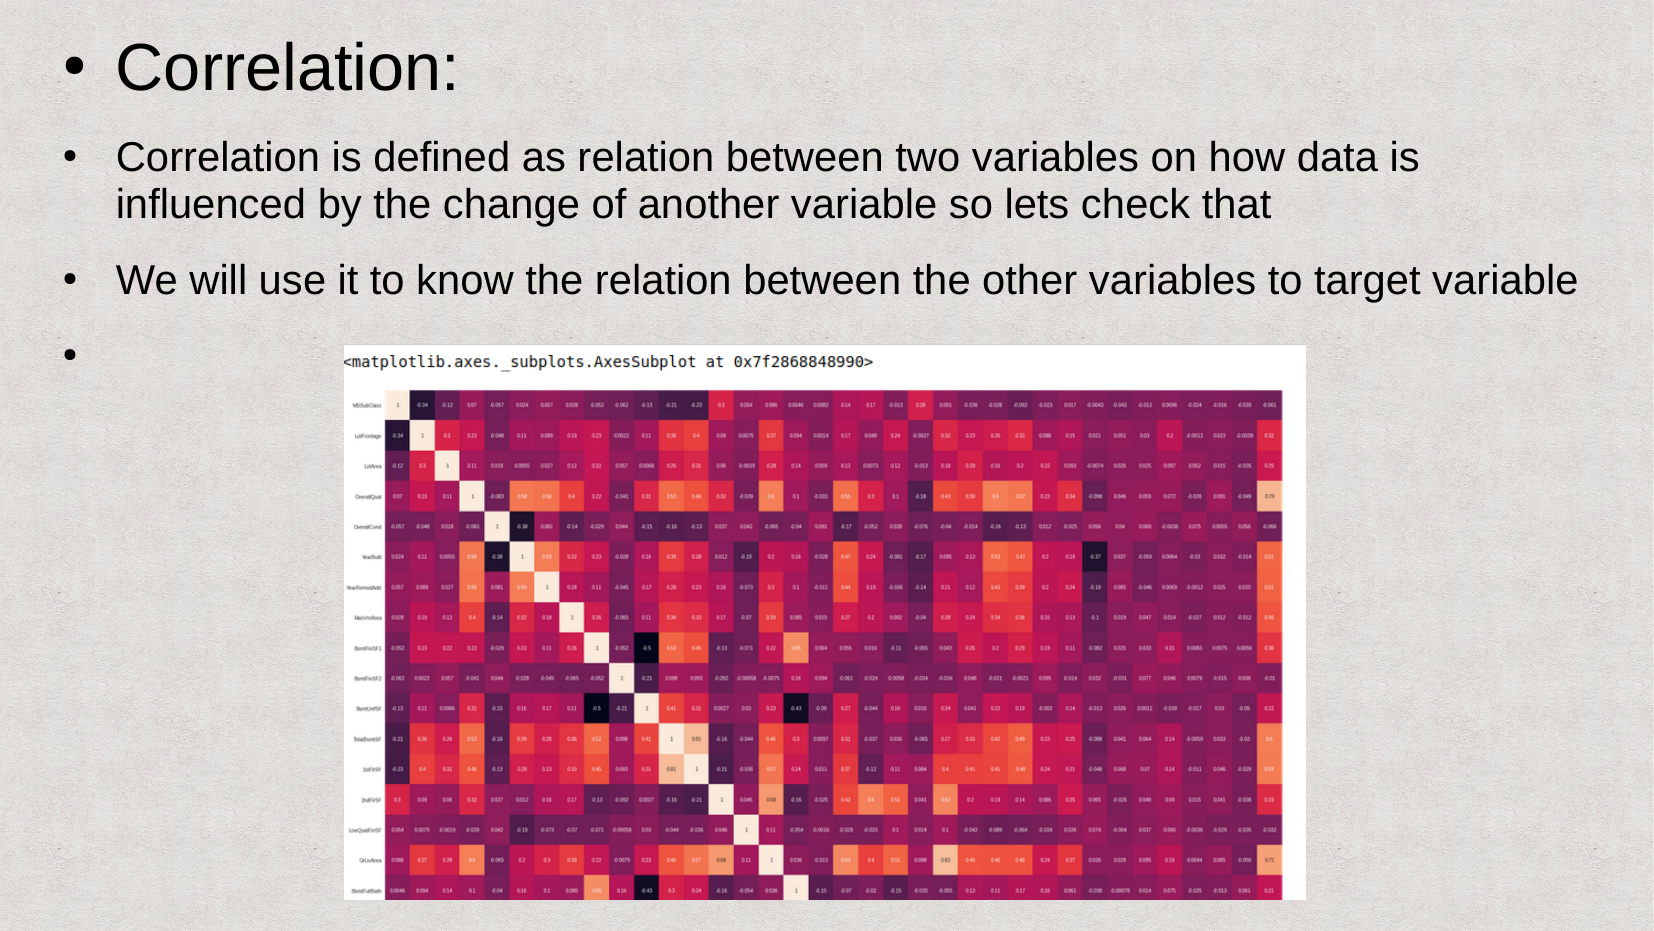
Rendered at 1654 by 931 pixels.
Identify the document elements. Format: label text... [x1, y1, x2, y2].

picture [0, 0, 1654, 931]
list Correlation: Correlation is defined as relation between two variables on how data is influenced by the change of another variable so lets check that We will use it to know the relation between the other variables to target variable [45, 30, 1606, 901]
